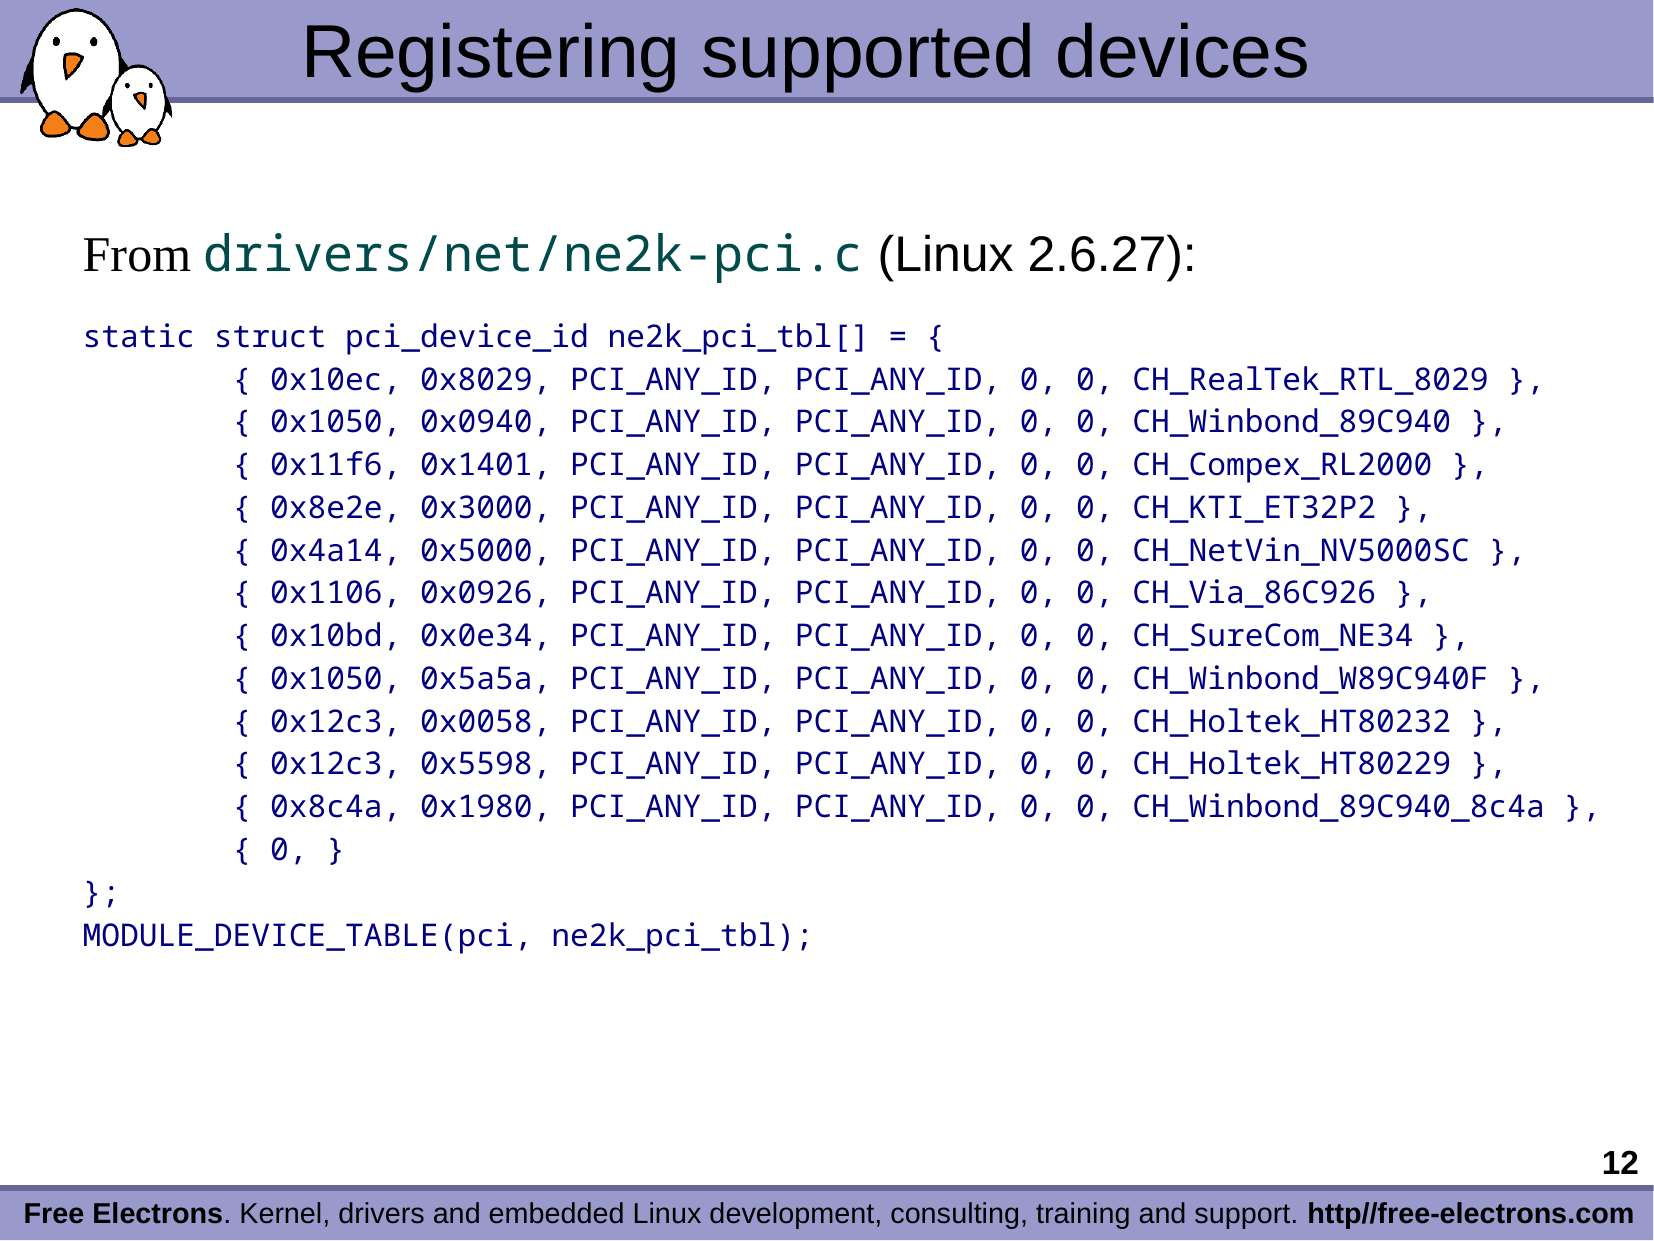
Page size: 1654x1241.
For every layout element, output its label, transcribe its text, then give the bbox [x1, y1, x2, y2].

list From drivers/net/ne2k-pci.c (Linux 2.6.27): static struct pci_device_id ne2k_pci_tbl[] = { { 0x10ec, 0x8029, PCI_ANY_ID, PCI_ANY_ID, 0, 0, CH_RealTek_RTL_8029 }, { 0x1050, 0x0940, PCI_ANY_ID, PCI_ANY_ID, 0, 0, CH_Winbond_89C940 }, { 0x11f6, 0x1401, PCI_ANY_ID, PCI_ANY_ID, 0, 0, CH_Compex_RL2000 }, { 0x8e2e, 0x3000, PCI_ANY_ID, PCI_ANY_ID, 0, 0, CH_KTI_ET32P2 }, { 0x4a14, 0x5000, PCI_ANY_ID, PCI_ANY_ID, 0, 0, CH_NetVin_NV5000SC }, { 0x1106, 0x0926, PCI_ANY_ID, PCI_ANY_ID, 0, 0, CH_Via_86C926 }, { 0x10bd, 0x0e34, PCI_ANY_ID, PCI_ANY_ID, 0, 0, CH_SureCom_NE34 }, { 0x1050, 0x5a5a, PCI_ANY_ID, PCI_ANY_ID, 0, 0, CH_Winbond_W89C940F }, { 0x12c3, 0x0058, PCI_ANY_ID, PCI_ANY_ID, 0, 0, CH_Holtek_HT80232 }, { 0x12c3, 0x5598, PCI_ANY_ID, PCI_ANY_ID, 0, 0, CH_Holtek_HT80229 }, { 0x8c4a, 0x1980, PCI_ANY_ID, PCI_ANY_ID, 0, 0, CH_Winbond_89C940_8c4a }, { 0, } }; MODULE_DEVICE_TABLE(pci, ne2k_pci_tbl); [65, 218, 1611, 1069]
picture [20, 8, 172, 147]
title Registering supported devices [60, 0, 1551, 104]
